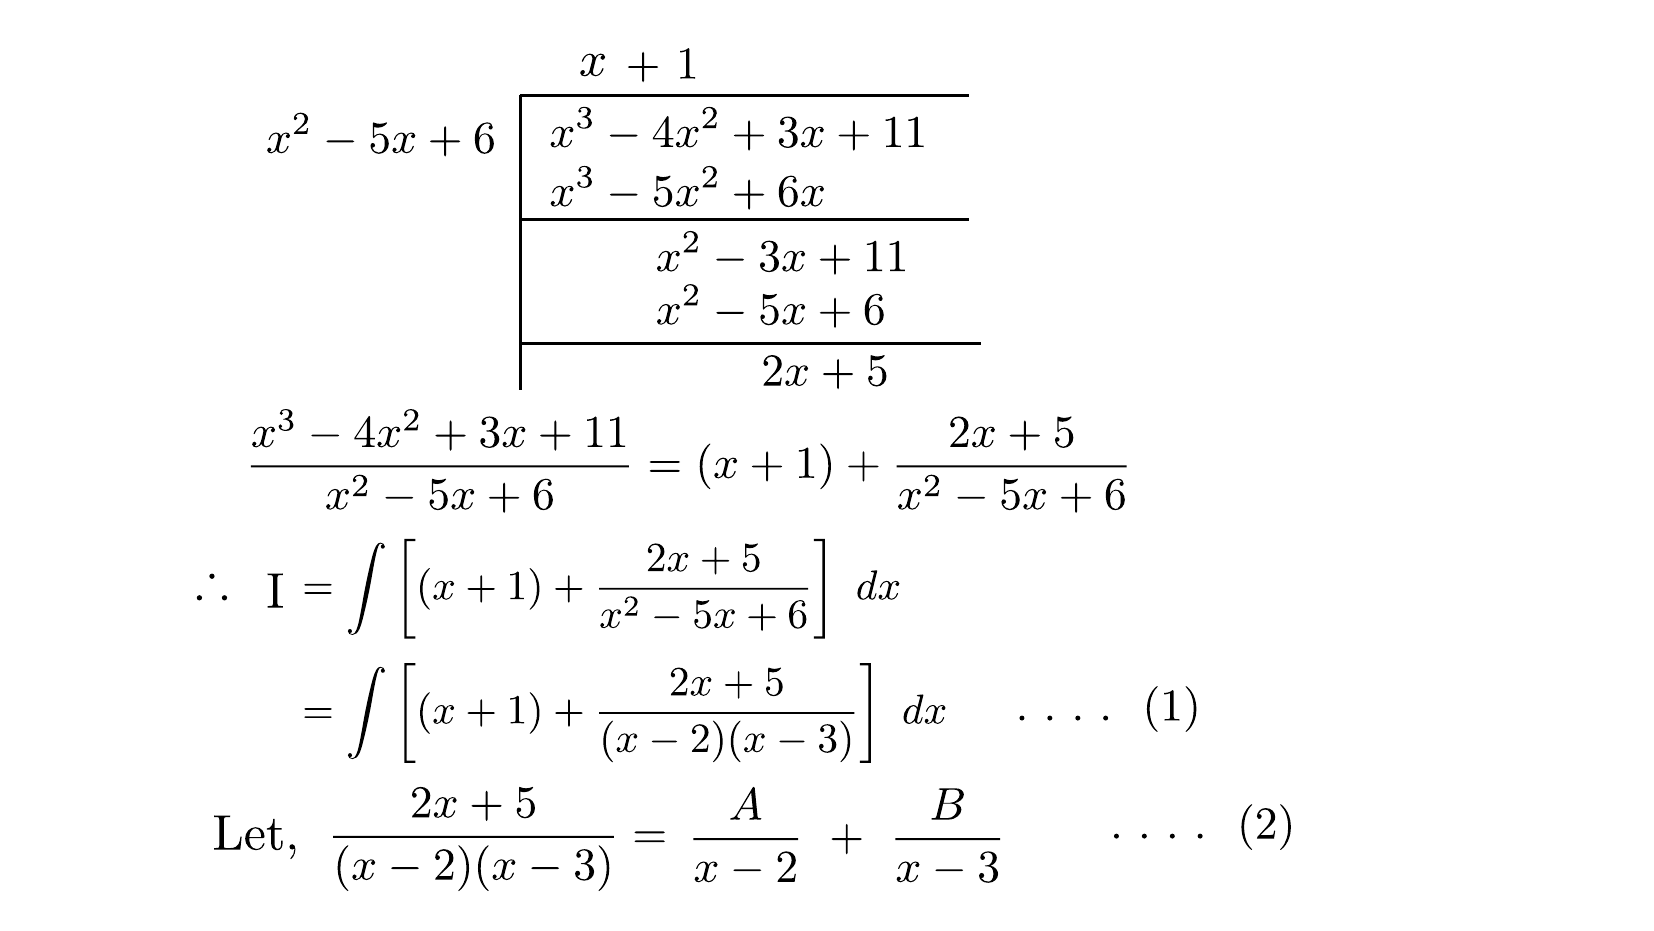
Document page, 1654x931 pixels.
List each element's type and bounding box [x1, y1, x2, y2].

text_box [250, 409, 1127, 514]
text_box [1017, 686, 1197, 732]
text_box [267, 573, 283, 608]
text_box [580, 53, 606, 77]
text_box [693, 786, 1001, 883]
text_box [333, 786, 665, 892]
text_box [303, 663, 946, 763]
text_box [196, 573, 228, 601]
text_box [550, 165, 824, 210]
title [59, 36, 1607, 898]
text_box [627, 48, 696, 83]
text_box [657, 284, 884, 329]
text_box [656, 230, 905, 275]
text_box [550, 106, 924, 151]
text_box [267, 112, 494, 157]
text_box [1112, 804, 1291, 850]
text_box [303, 538, 900, 639]
text_box [763, 355, 887, 390]
text_box [214, 815, 296, 860]
